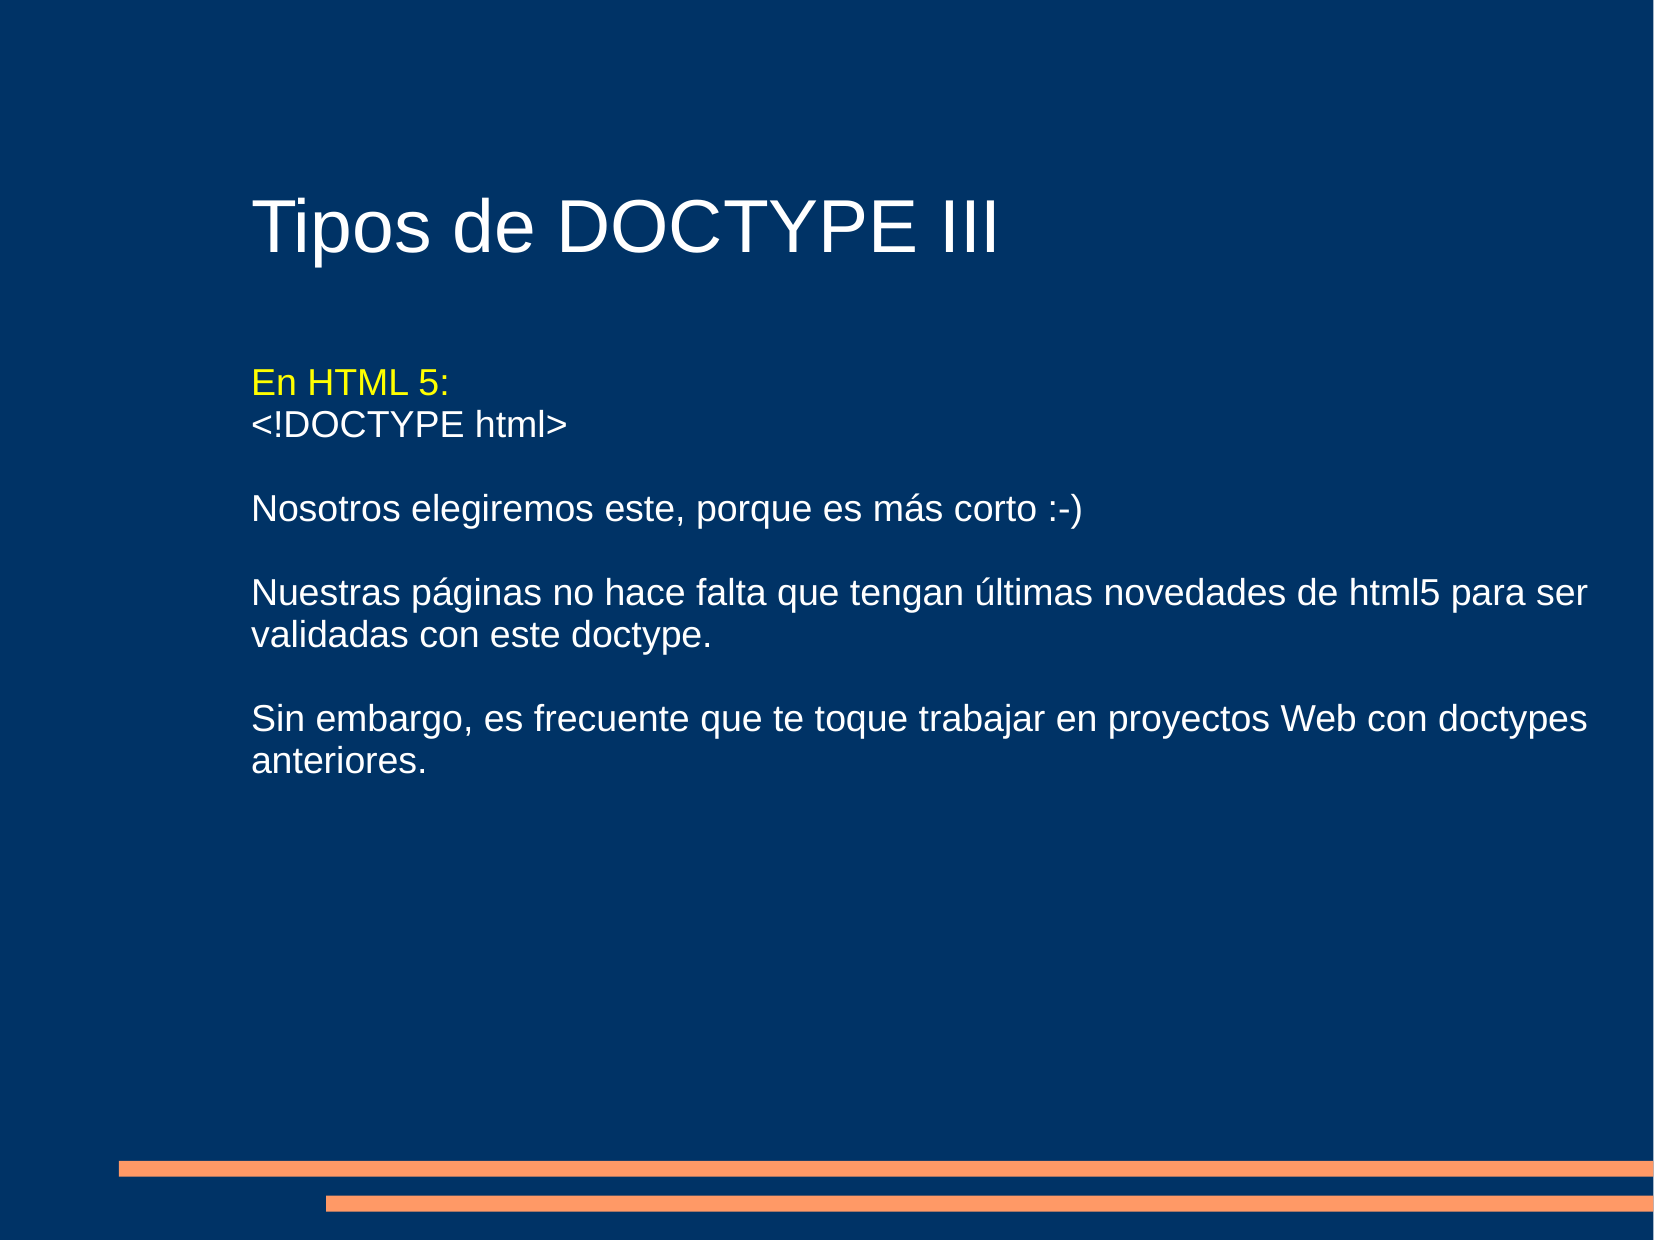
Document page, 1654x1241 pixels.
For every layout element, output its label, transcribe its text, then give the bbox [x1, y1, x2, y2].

text_box Tipos de DOCTYPE III [236, 177, 1359, 276]
text_box En HTML 5: <!DOCTYPE html> Nosotros elegiremos este, porque es más corto :-) Nuestras páginas no hace falta que tengan últimas novedades de html5 para ser validadas con este doctype. Sin embargo, es frecuente que te toque trabajar en proyectos Web con doctypes anteriores. [236, 354, 1627, 999]
